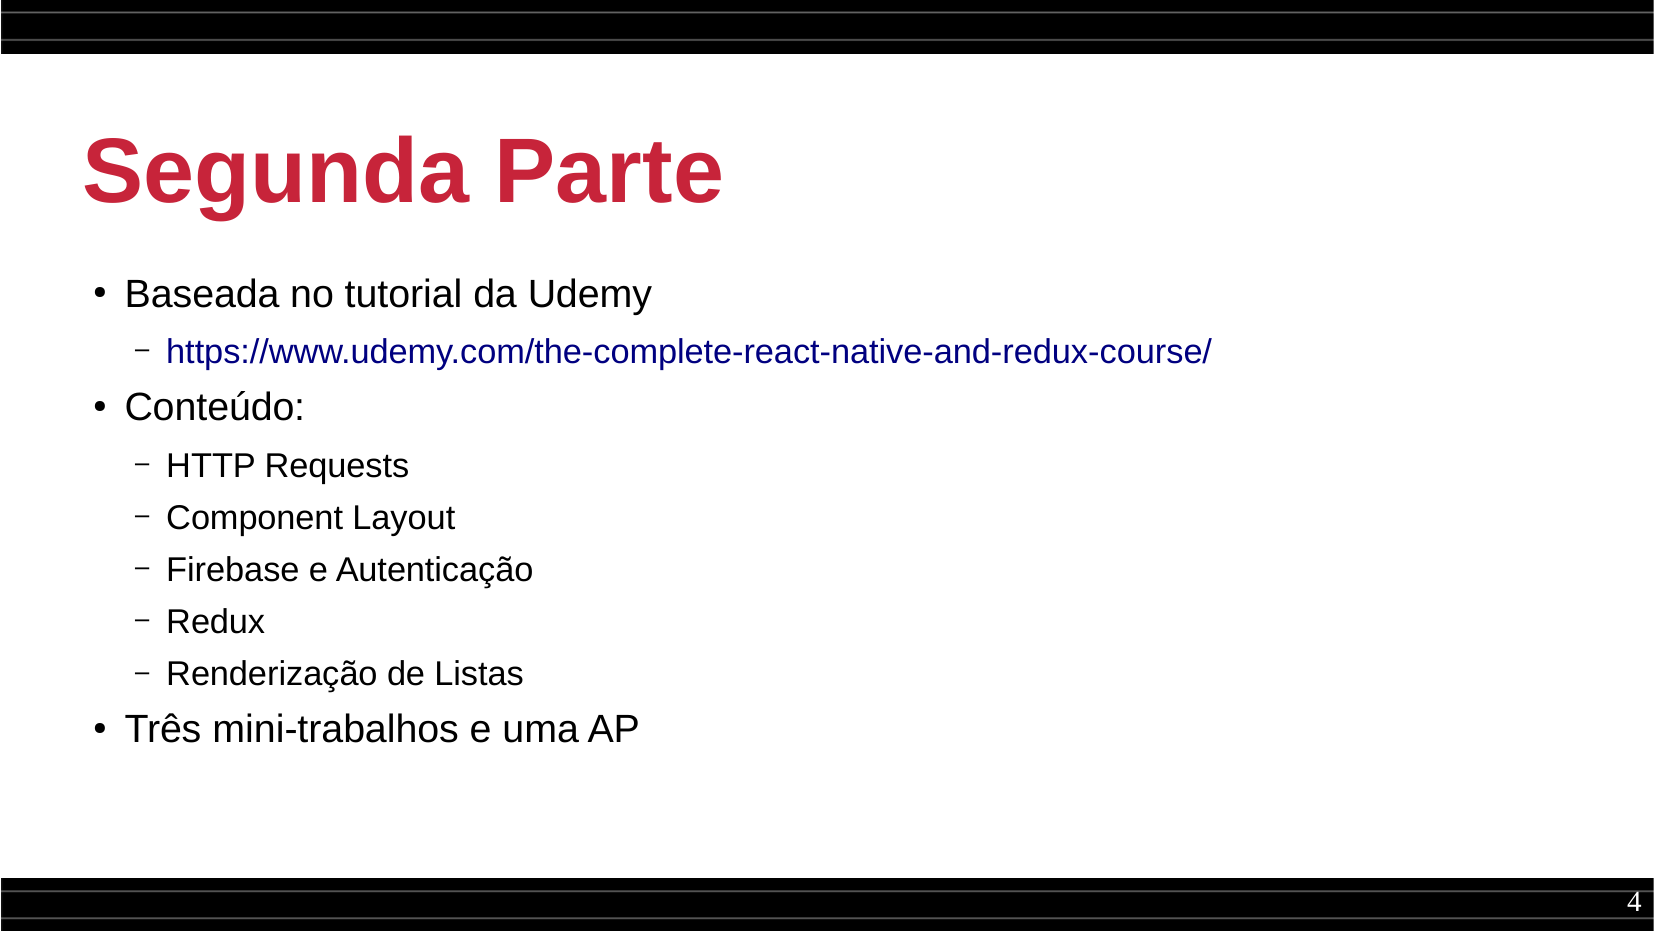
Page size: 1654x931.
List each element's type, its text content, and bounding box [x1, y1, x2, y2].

list Baseada no tutorial da Udemy https://www.udemy.com/the-complete-react-native-and-redux-course/ Conteúdo: HTTP Requests Component Layout Firebase e Autenticação Redux Renderização de Listas Três mini-trabalhos e uma AP [82, 271, 1571, 758]
picture [1, 0, 1654, 54]
title Segunda Parte [82, 92, 1571, 249]
picture [1, 878, 1654, 931]
